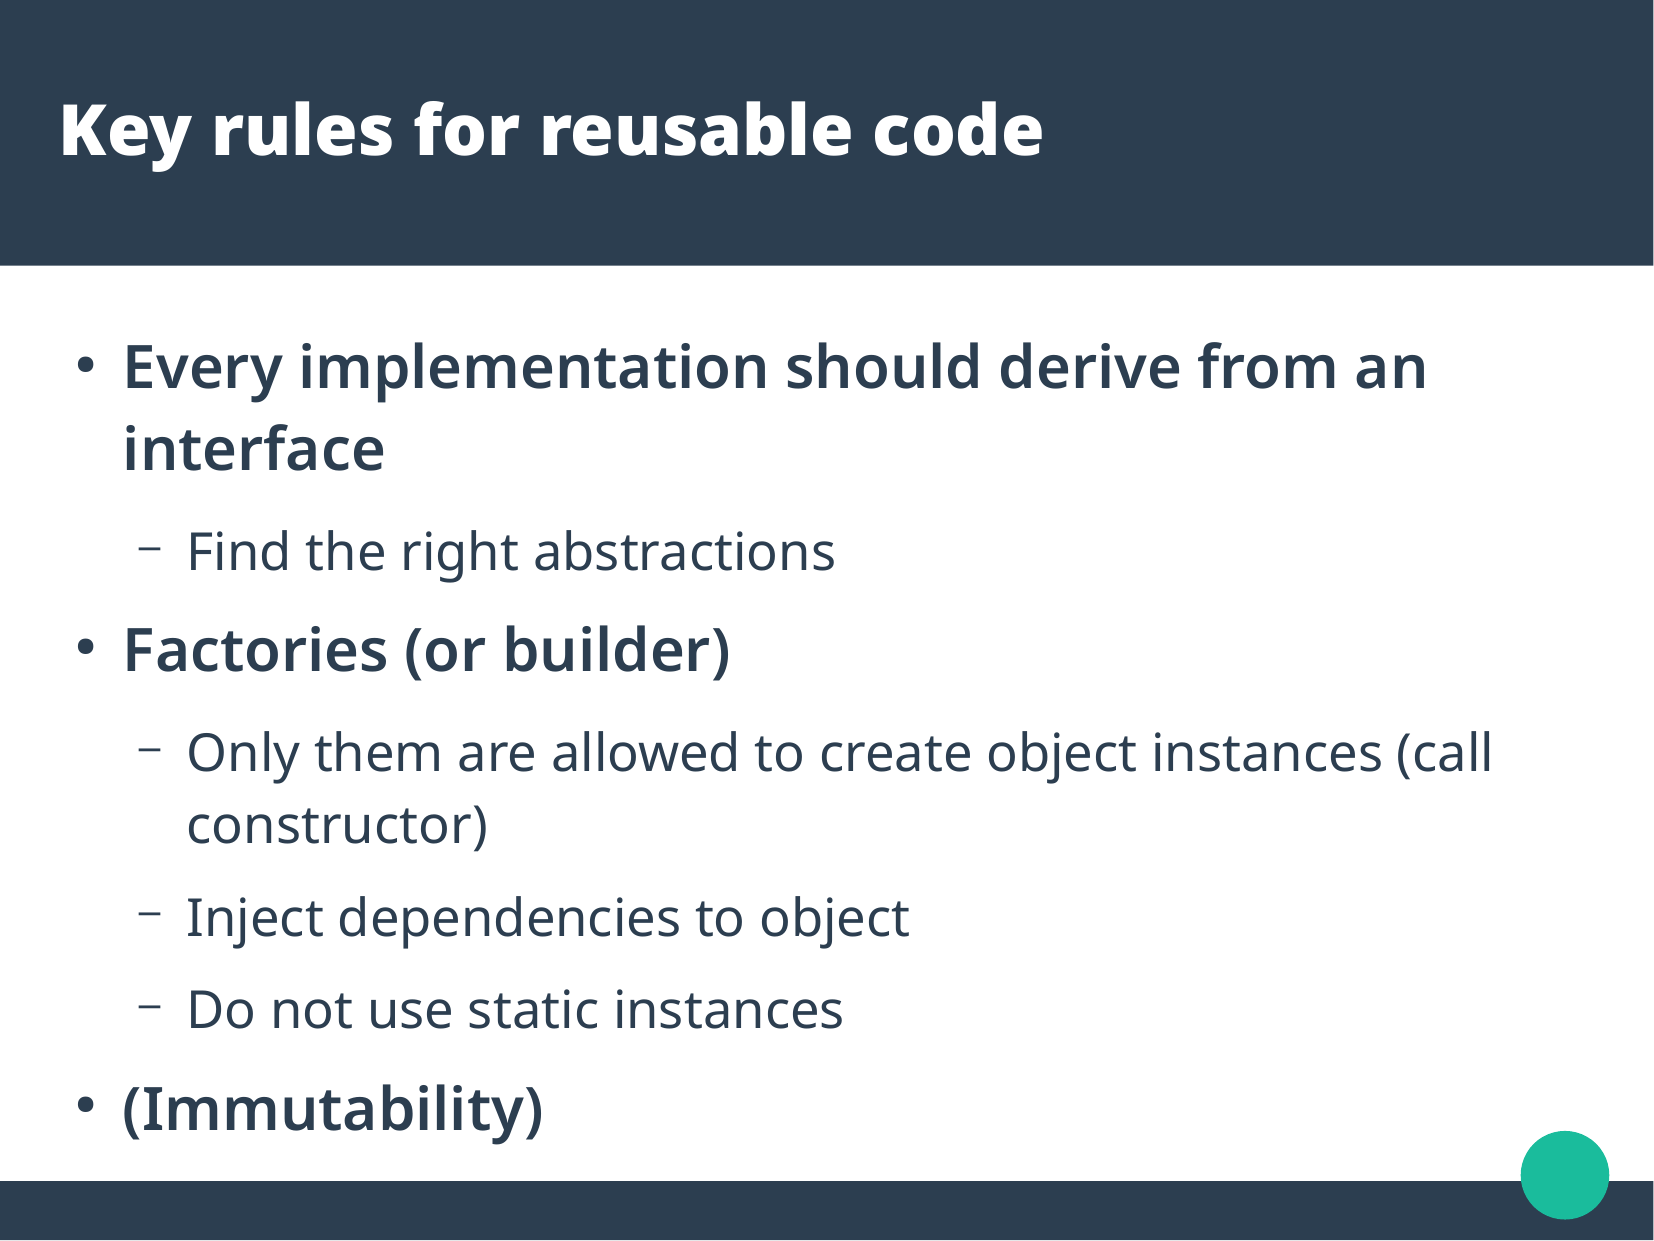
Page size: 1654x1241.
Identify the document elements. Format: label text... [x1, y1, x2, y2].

title Key rules for reusable code [59, 49, 1595, 207]
list Every implementation should derive from an interface Find the right abstractions Factories (or builder) Only them are allowed to create object instances (call constructor) Inject dependencies to object Do not use static instances (Immutability) [59, 324, 1595, 1152]
